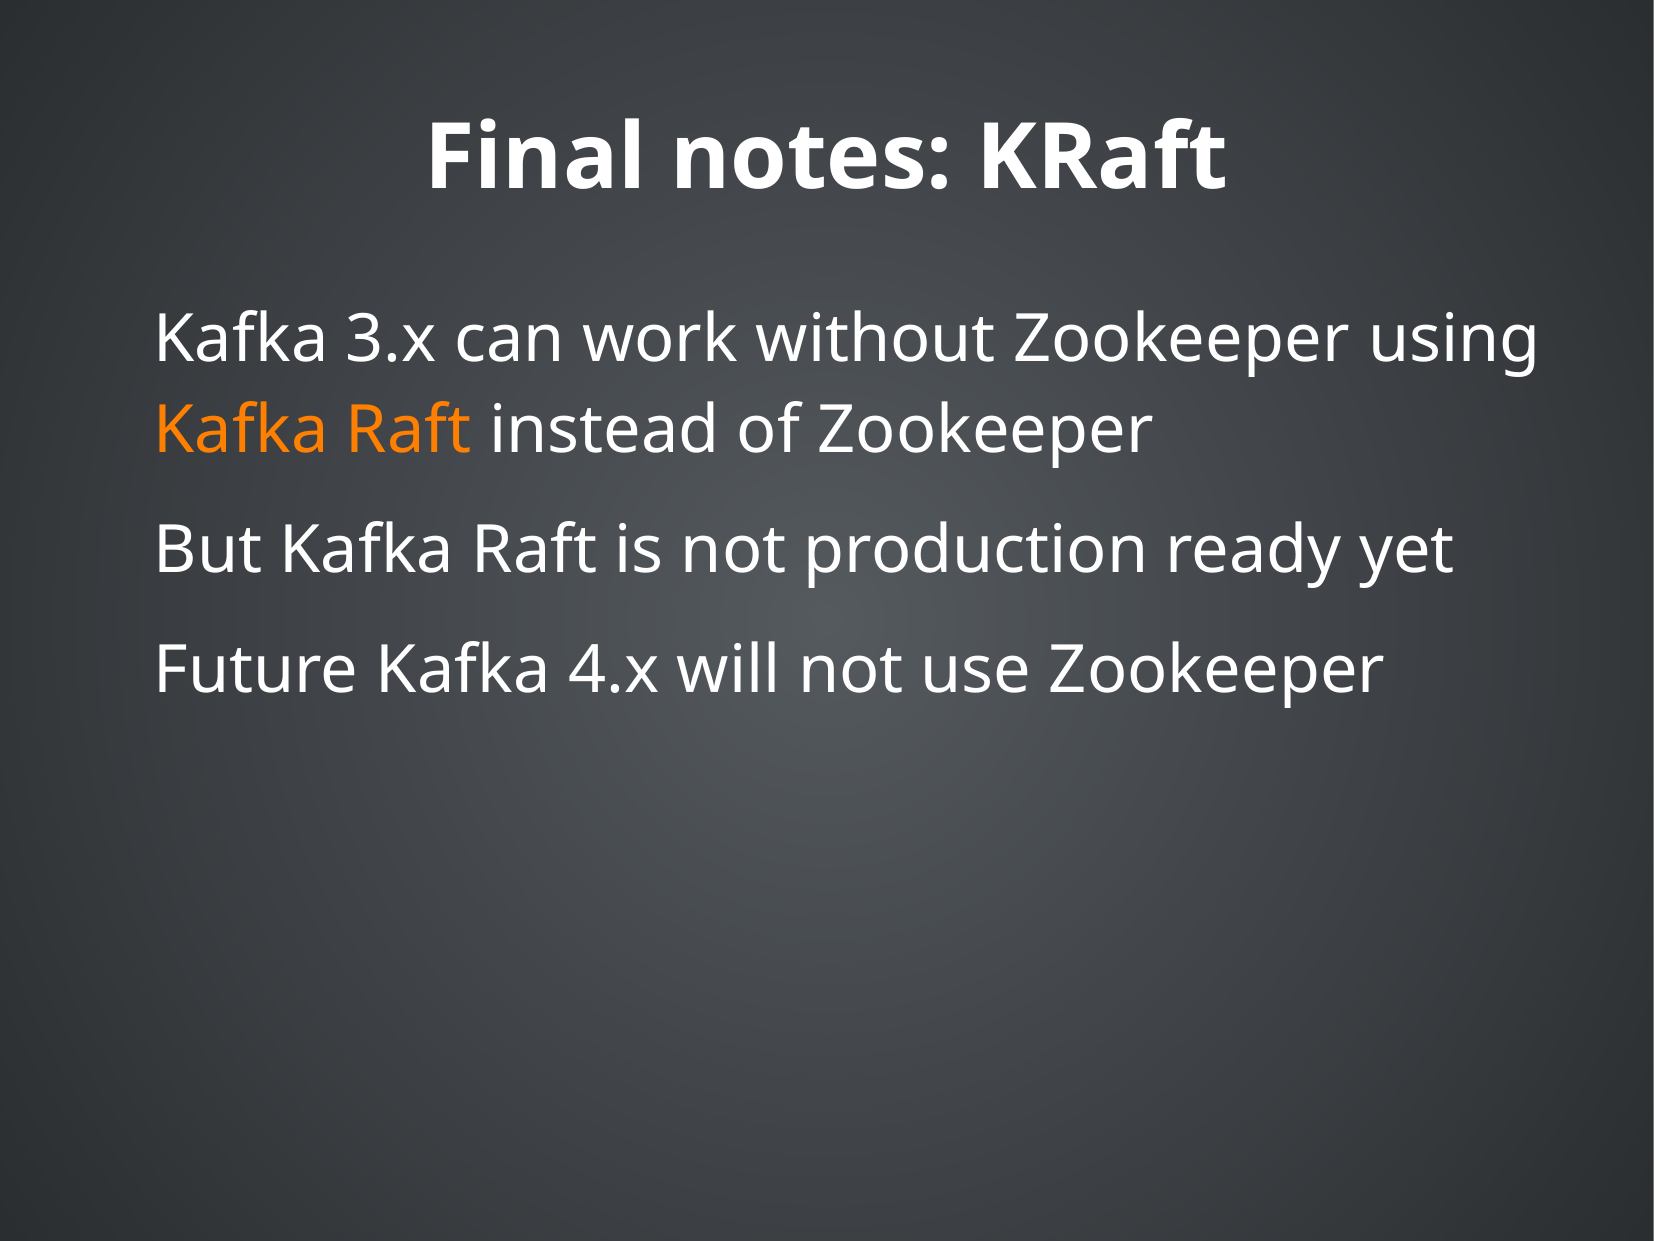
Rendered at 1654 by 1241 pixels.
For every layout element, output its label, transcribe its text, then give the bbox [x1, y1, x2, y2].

list Kafka 3.x can work without Zookeeper using Kafka Raft instead of Zookeeper But Kafka Raft is not production ready yet Future Kafka 4.x will not use Zookeeper [82, 290, 1571, 1109]
picture [0, 0, 1654, 1241]
title Final notes: KRaft [82, 49, 1571, 257]
